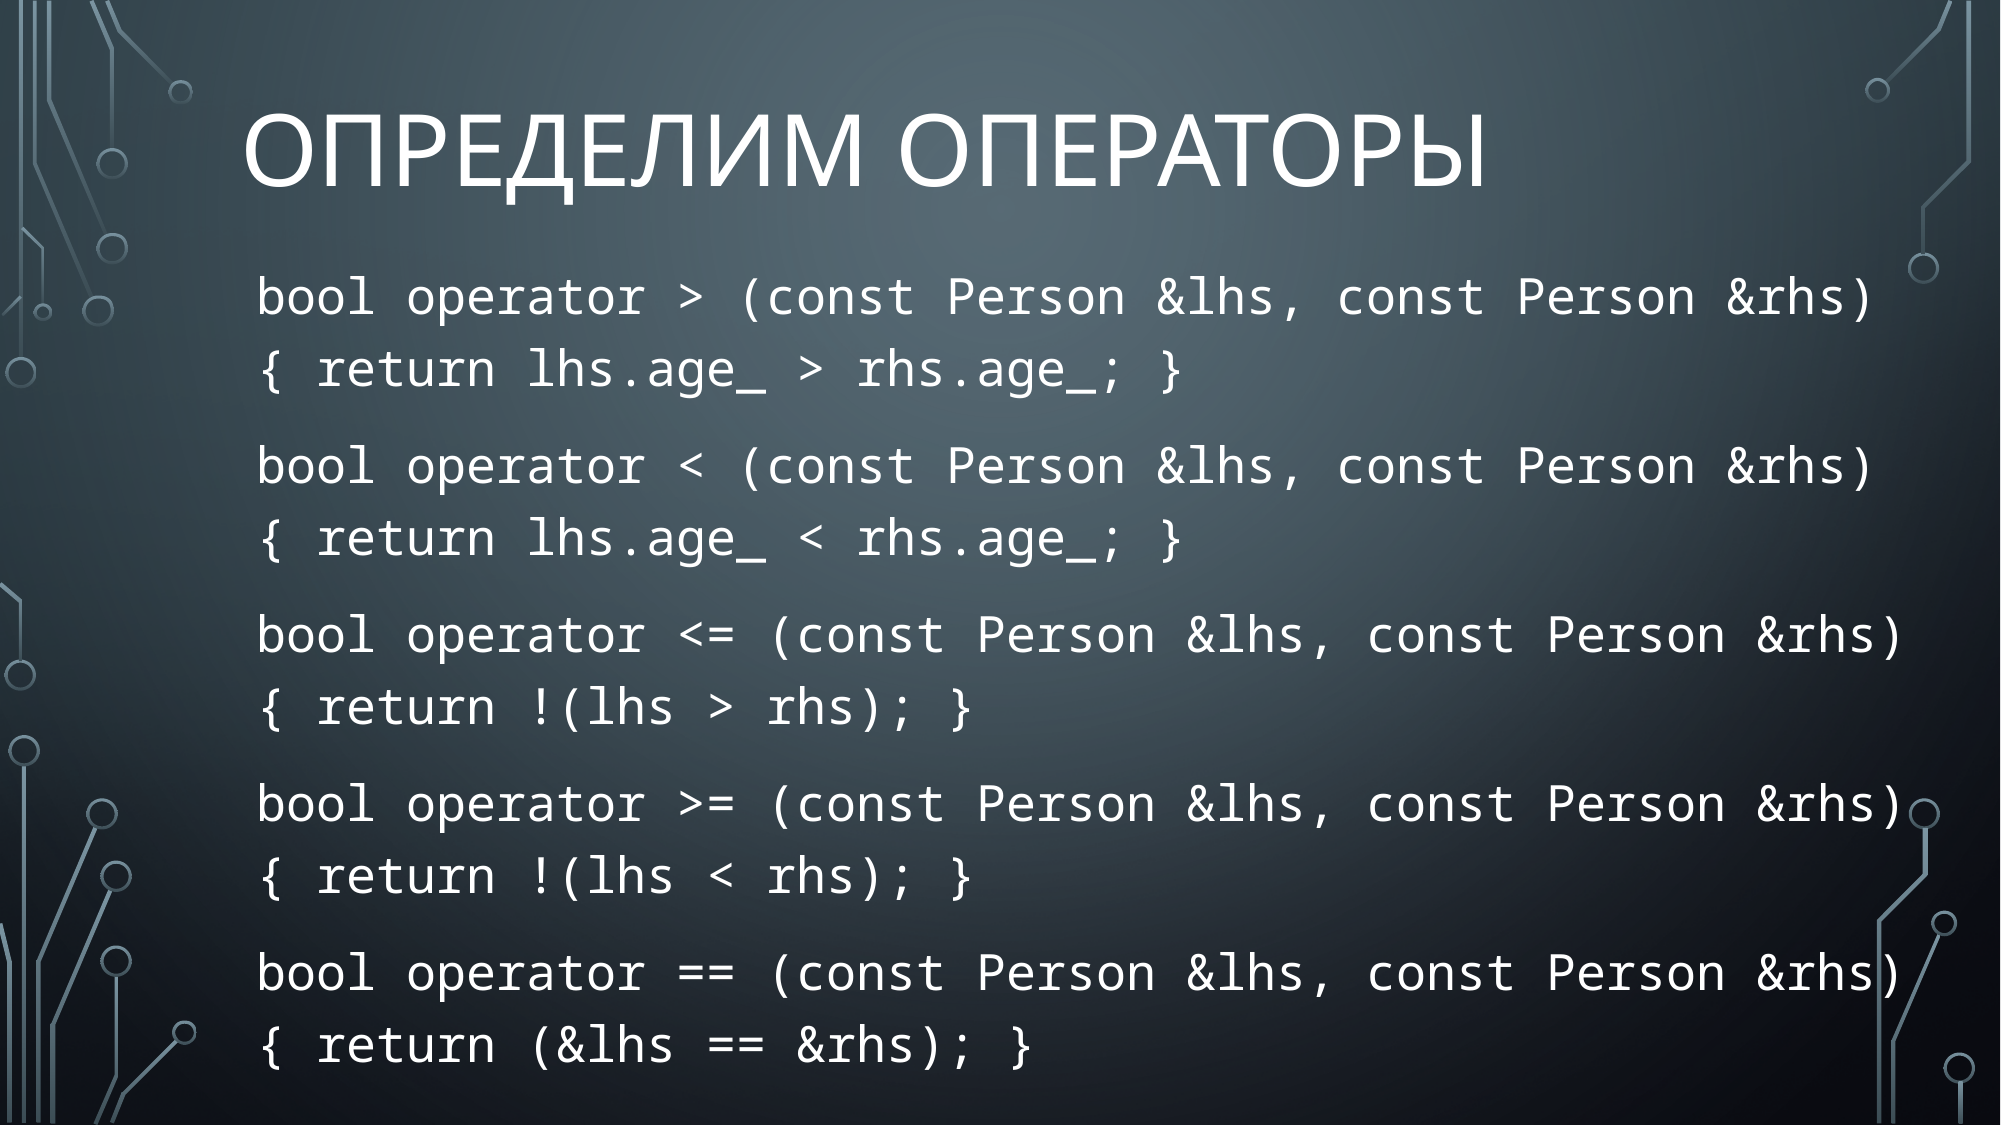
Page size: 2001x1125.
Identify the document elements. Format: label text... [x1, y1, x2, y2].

list bool operator > (const Person &lhs, const Person &rhs) { return lhs.age_ > rhs.age_; } bool operator < (const Person &lhs, const Person &rhs) { return lhs.age_ < rhs.age_; } bool operator <= (const Person &lhs, const Person &rhs) { return !(lhs > rhs); } bool operator >= (const Person &lhs, const Person &rhs) { return !(lhs < rhs); } bool operator == (const Person &lhs, const Person &rhs) { return (&lhs == &rhs); } [241, 245, 1931, 1100]
title ОПРЕДЕЛИМ ОПЕРАТОРЫ [225, 32, 1853, 276]
